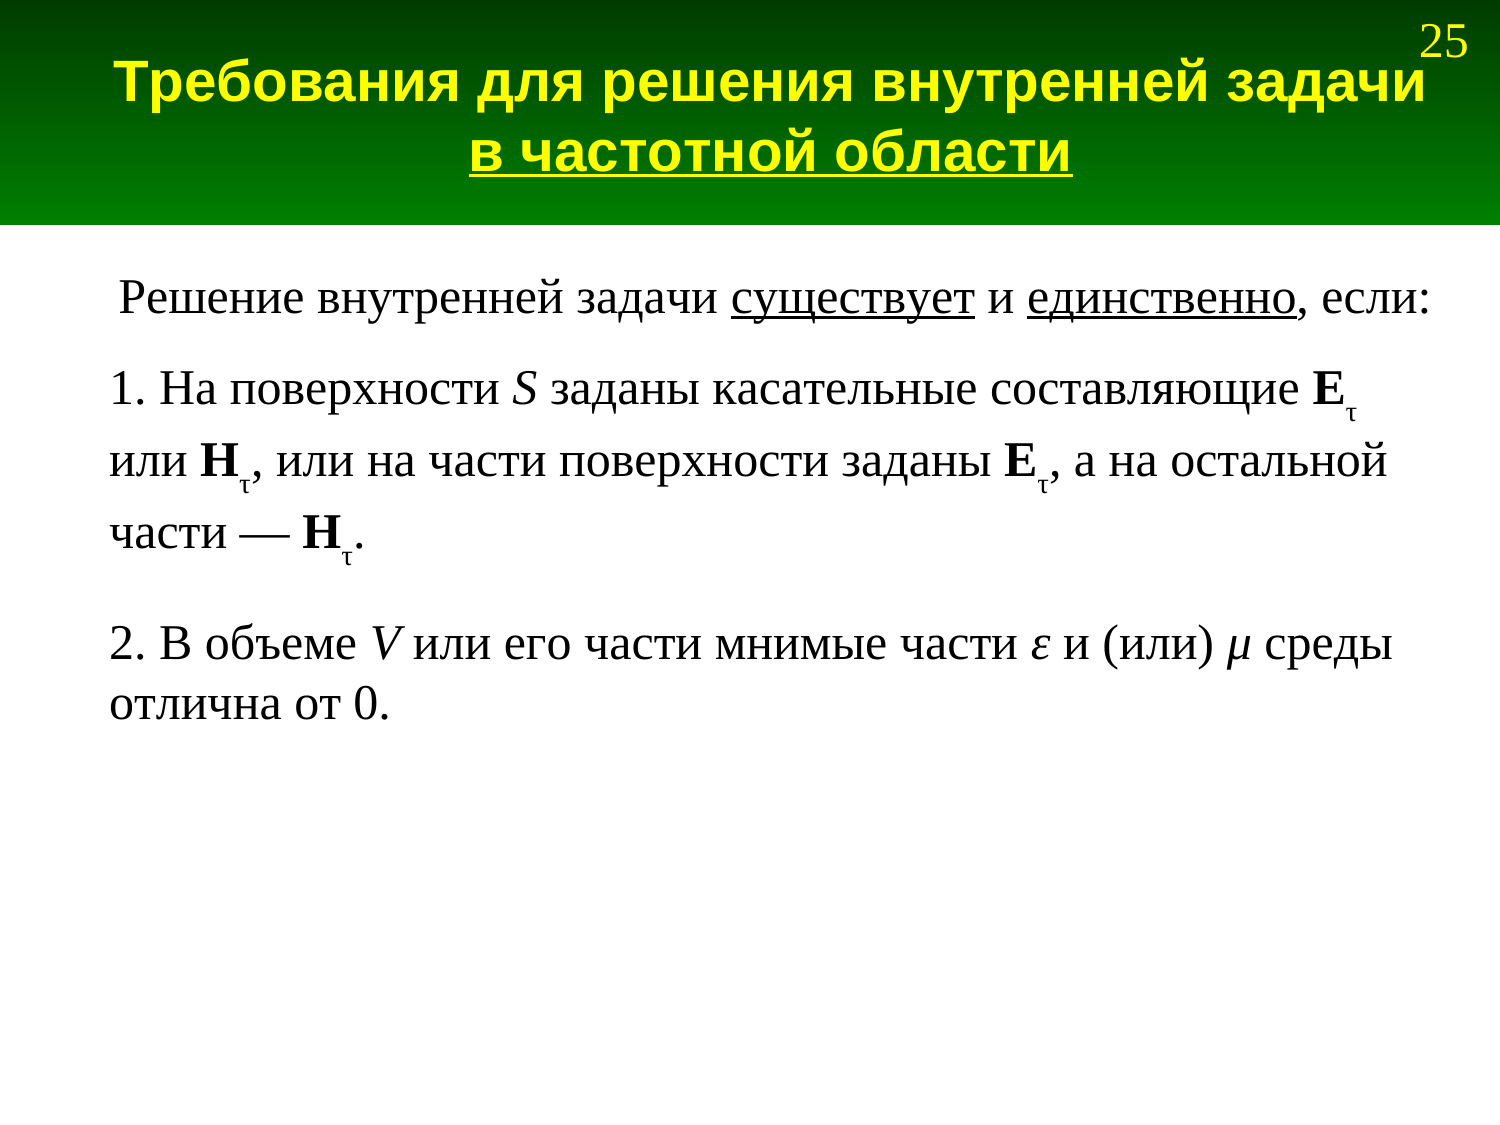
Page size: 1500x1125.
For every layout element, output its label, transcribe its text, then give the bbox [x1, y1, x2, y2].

text_box Решение внутренней задачи существует и единственно, если: [103, 255, 1447, 331]
title Требования для решения внутренней задачи в частотной области [88, 18, 1453, 207]
text_box 2. В объеме V или его части мнимые части ε и (или) μ среды отлична от 0. [94, 602, 1453, 738]
text_box 1. На поверхности S заданы касательные составляющие Eτ или Hτ, или на части поверхности заданы Eτ, а на остальной части — Hτ. [94, 347, 1453, 579]
